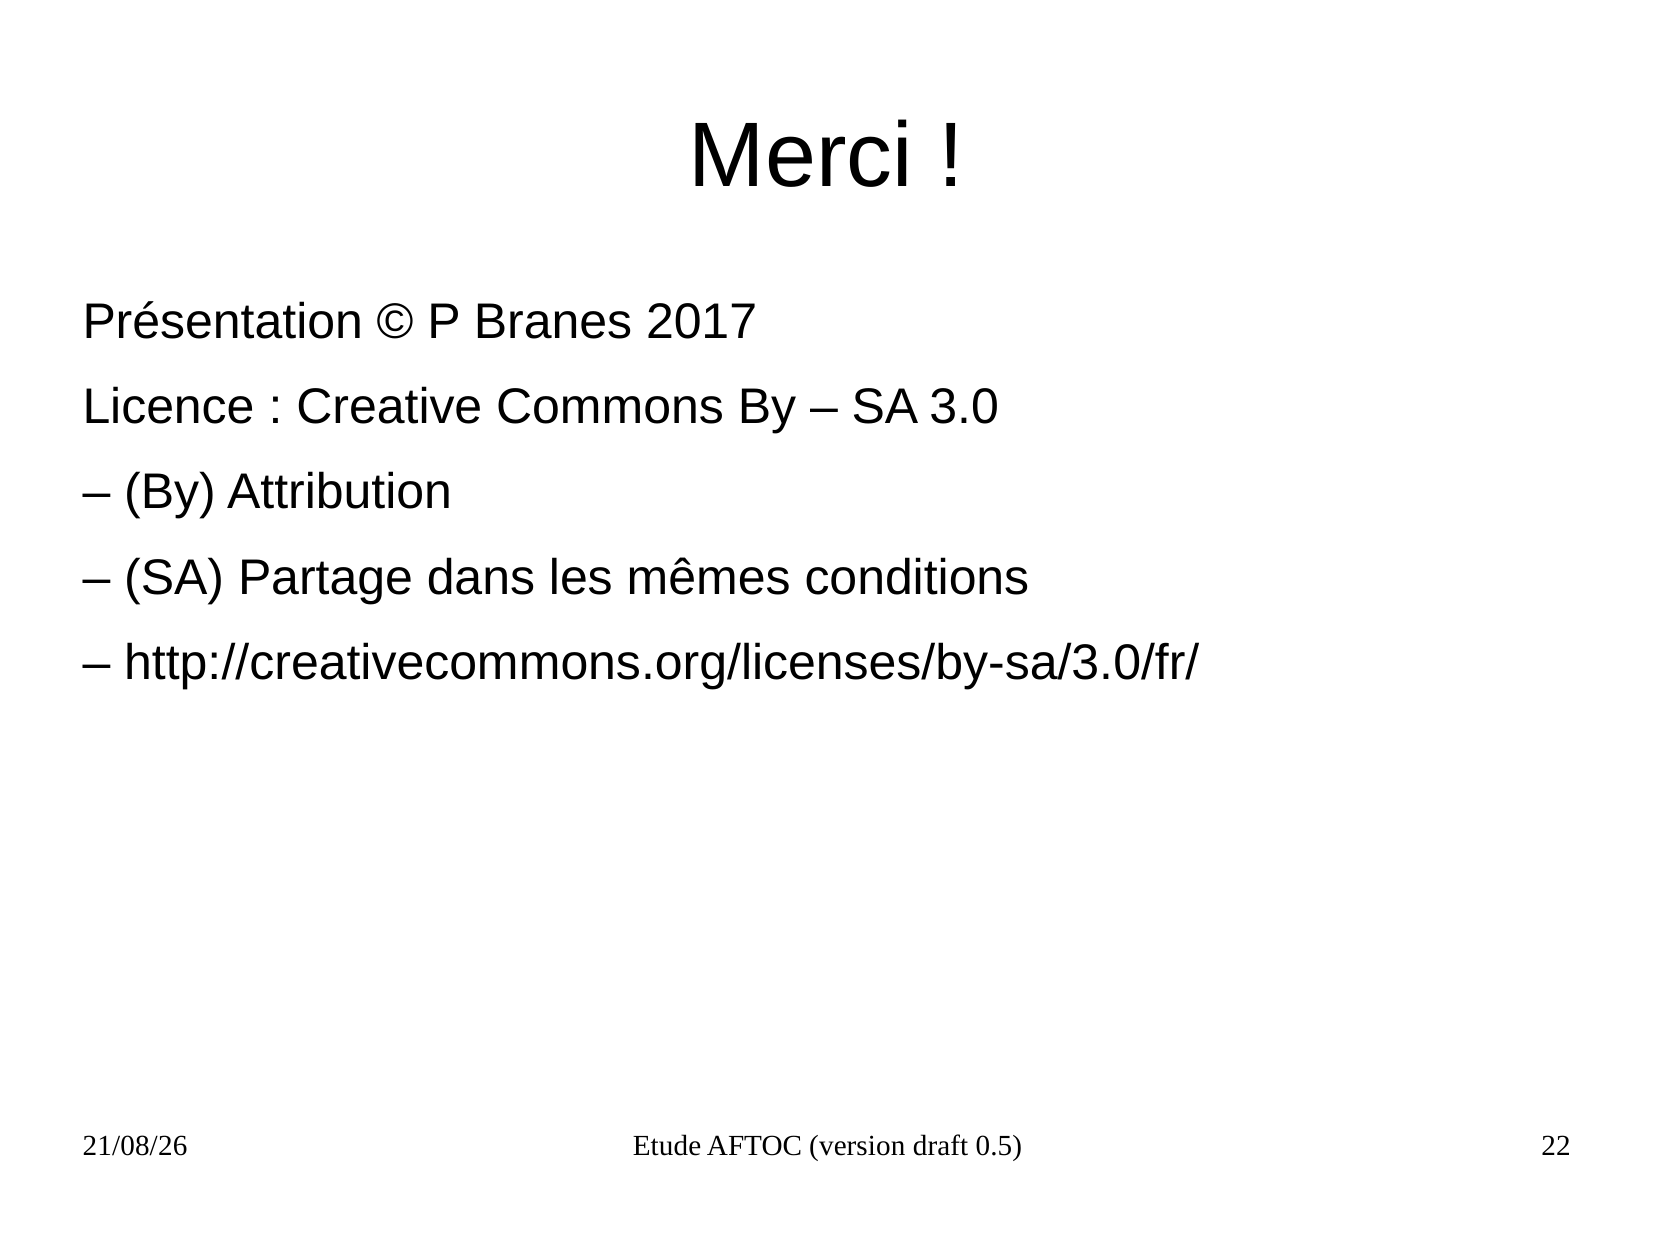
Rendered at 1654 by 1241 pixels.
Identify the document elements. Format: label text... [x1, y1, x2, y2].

title Merci ! [82, 49, 1571, 257]
list Présentation © P Branes 2017 Licence : Creative Commons By – SA 3.0 – (By) Attribution – (SA) Partage dans les mêmes conditions – http://creativecommons.org/licenses/by-sa/3.0/fr/ [82, 290, 1571, 1010]
